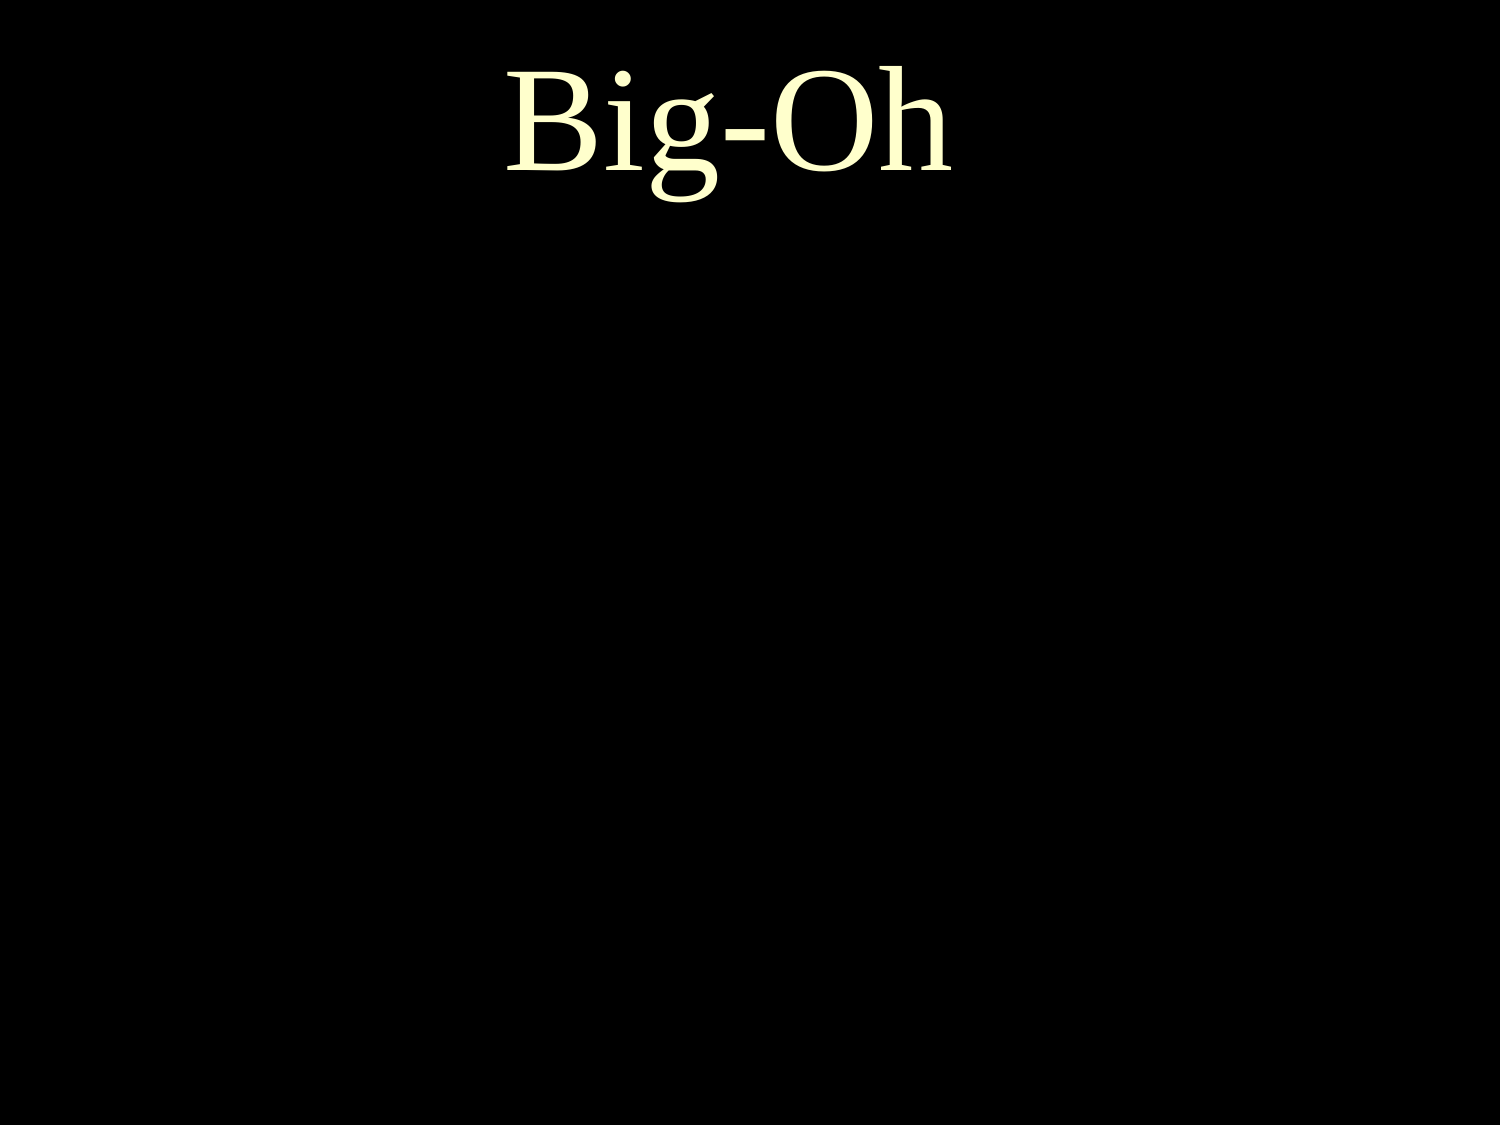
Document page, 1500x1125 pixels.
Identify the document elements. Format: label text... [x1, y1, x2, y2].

title Big-Oh [0, 24, 1458, 215]
